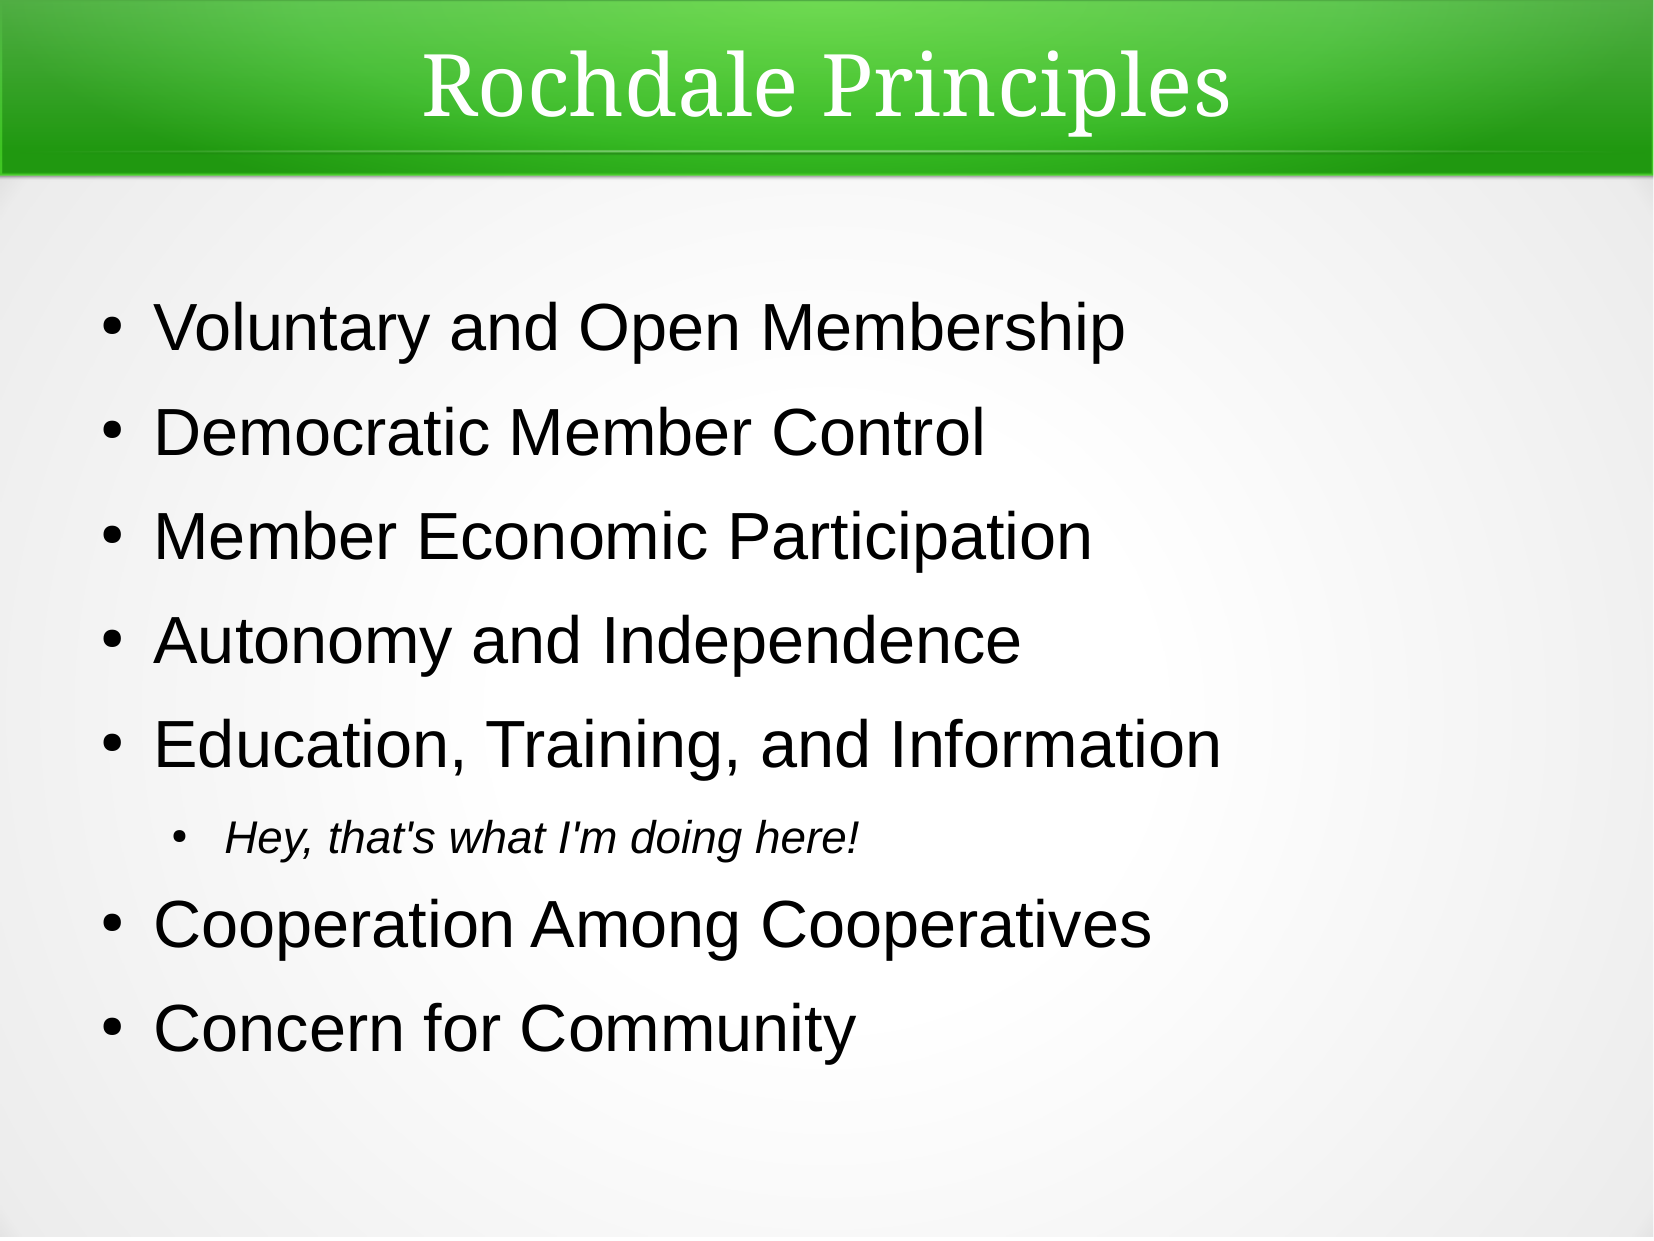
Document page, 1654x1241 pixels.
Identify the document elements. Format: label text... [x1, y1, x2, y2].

picture [0, 0, 1654, 1237]
title Rochdale Principles [82, 11, 1571, 154]
list Voluntary and Open Membership Democratic Member Control Member Economic Participation Autonomy and Independence Education, Training, and Information Hey, that's what I'm doing here! Cooperation Among Cooperatives Concern for Community [82, 290, 1571, 1109]
